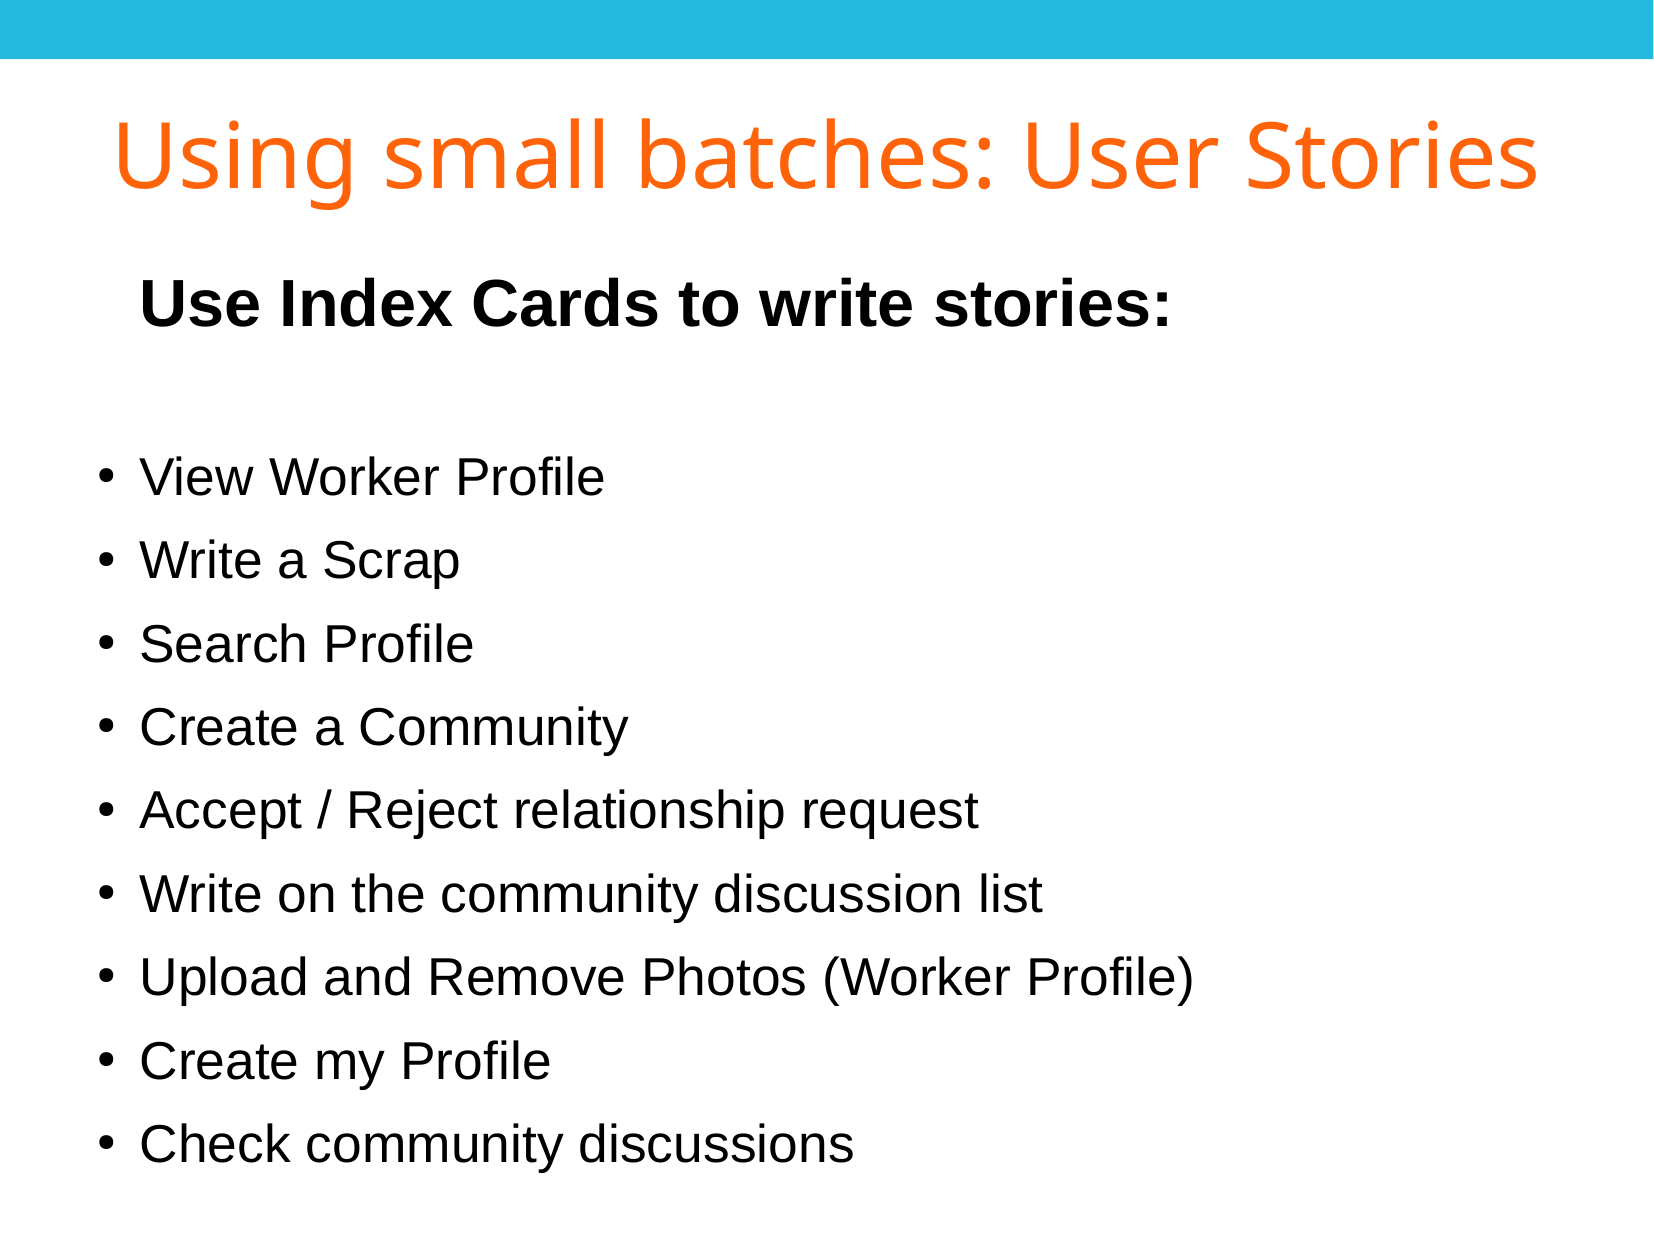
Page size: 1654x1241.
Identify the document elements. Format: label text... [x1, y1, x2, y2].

list Use Index Cards to write stories: View Worker Profile Write a Scrap Search Profile Create a Community Accept / Reject relationship request Write on the community discussion list Upload and Remove Photos (Worker Profile) Create my Profile Check community discussions [82, 265, 1571, 1182]
title Using small batches: User Stories [82, 56, 1571, 250]
